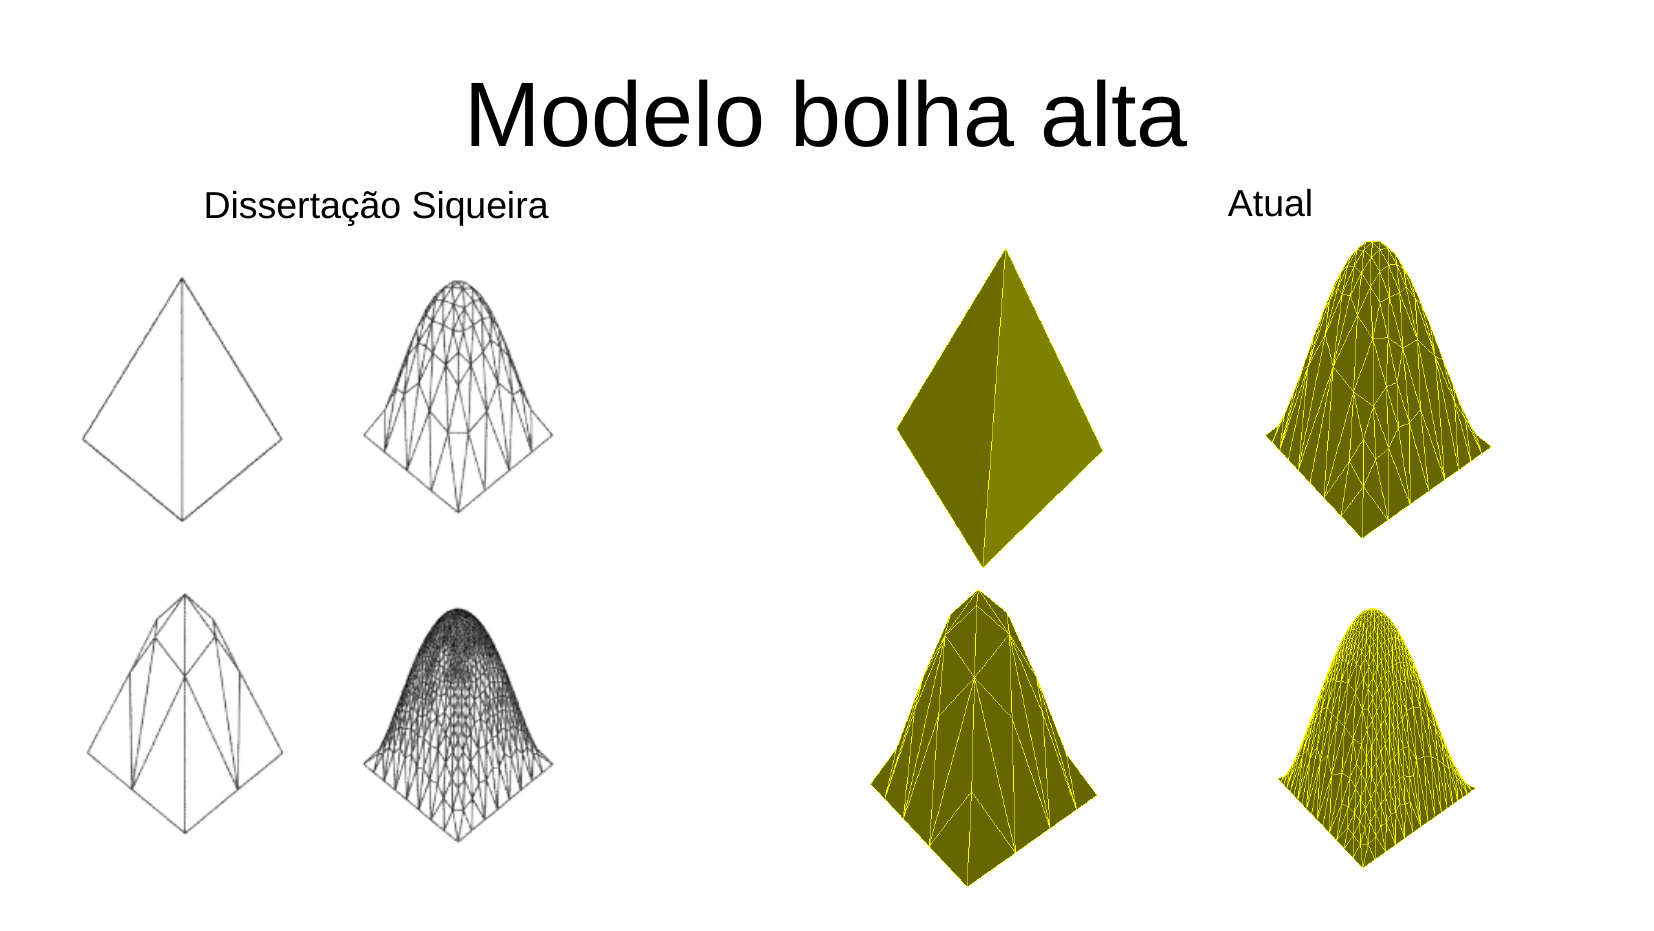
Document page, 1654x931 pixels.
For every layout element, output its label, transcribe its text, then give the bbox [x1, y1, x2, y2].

picture [875, 236, 1123, 576]
title Modelo bolha alta [82, 37, 1571, 193]
picture [1206, 222, 1516, 544]
text_box Dissertação Siqueira [188, 177, 615, 234]
picture [826, 578, 1132, 898]
text_box Atual [1213, 175, 1359, 222]
picture [1251, 602, 1490, 875]
picture [37, 251, 596, 863]
